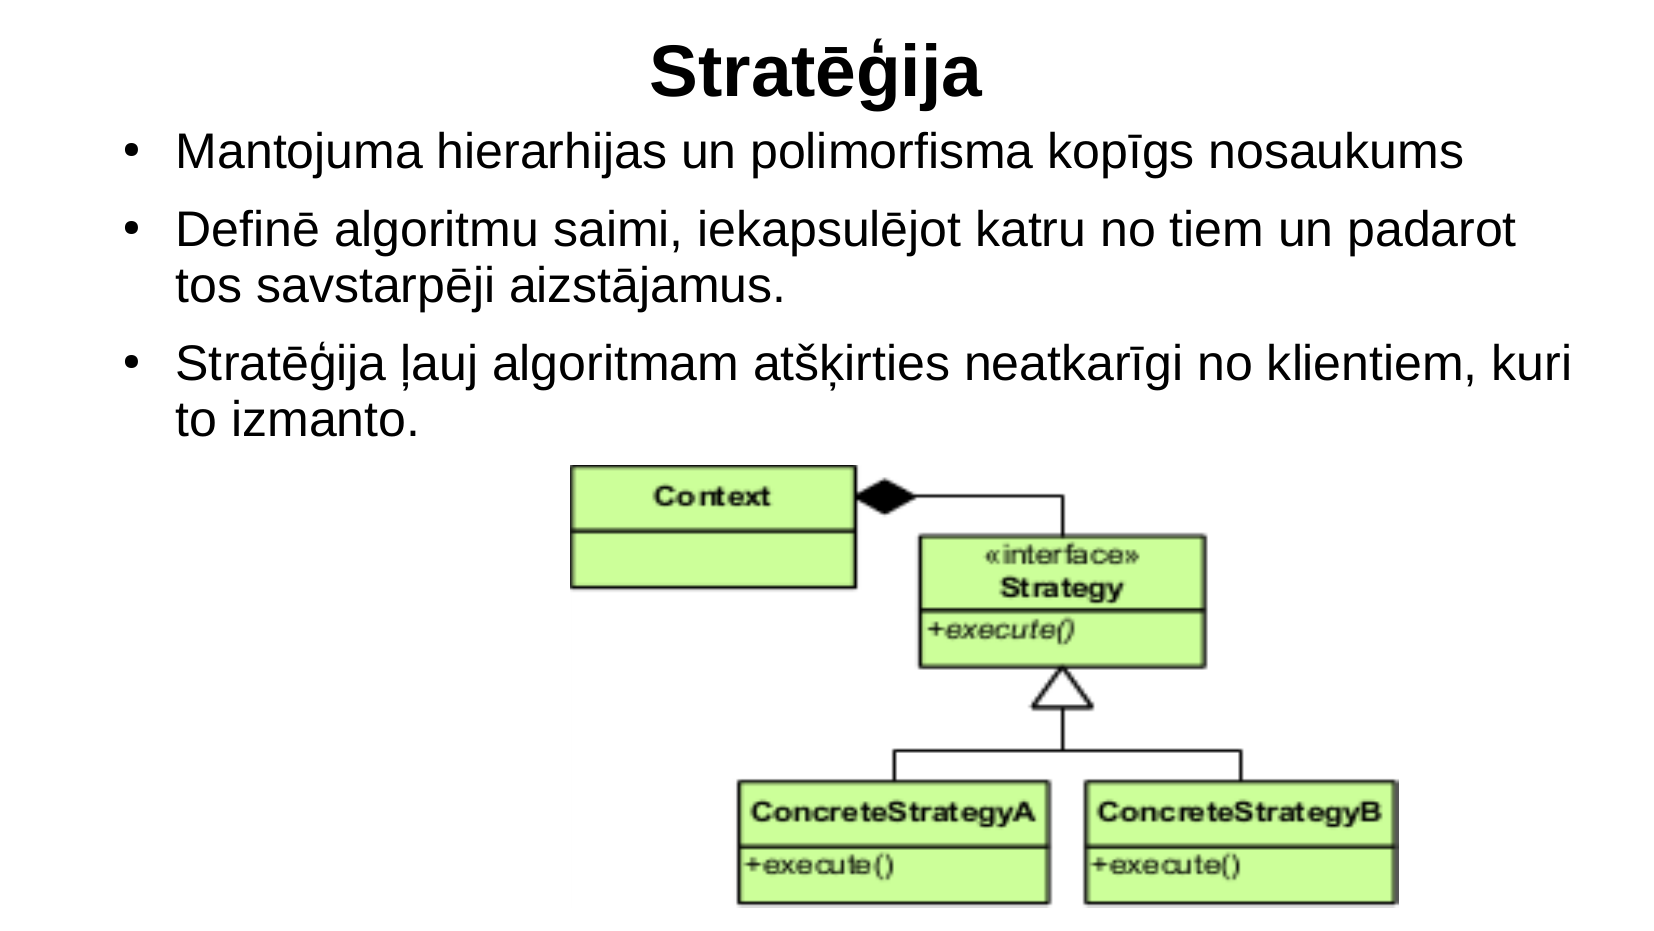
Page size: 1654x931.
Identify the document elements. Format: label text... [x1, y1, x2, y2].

list Mantojuma hierarhijas un polimorfisma kopīgs nosaukums Definē algoritmu saimi, iekapsulējot katru no tiem un padarot tos savstarpēji aizstājamus. Stratēģija ļauj algoritmam atšķirties neatkarīgi no klientiem, kuri to izmanto. [105, 123, 1594, 462]
title Stratēģija [71, 30, 1561, 113]
picture [570, 465, 1399, 908]
